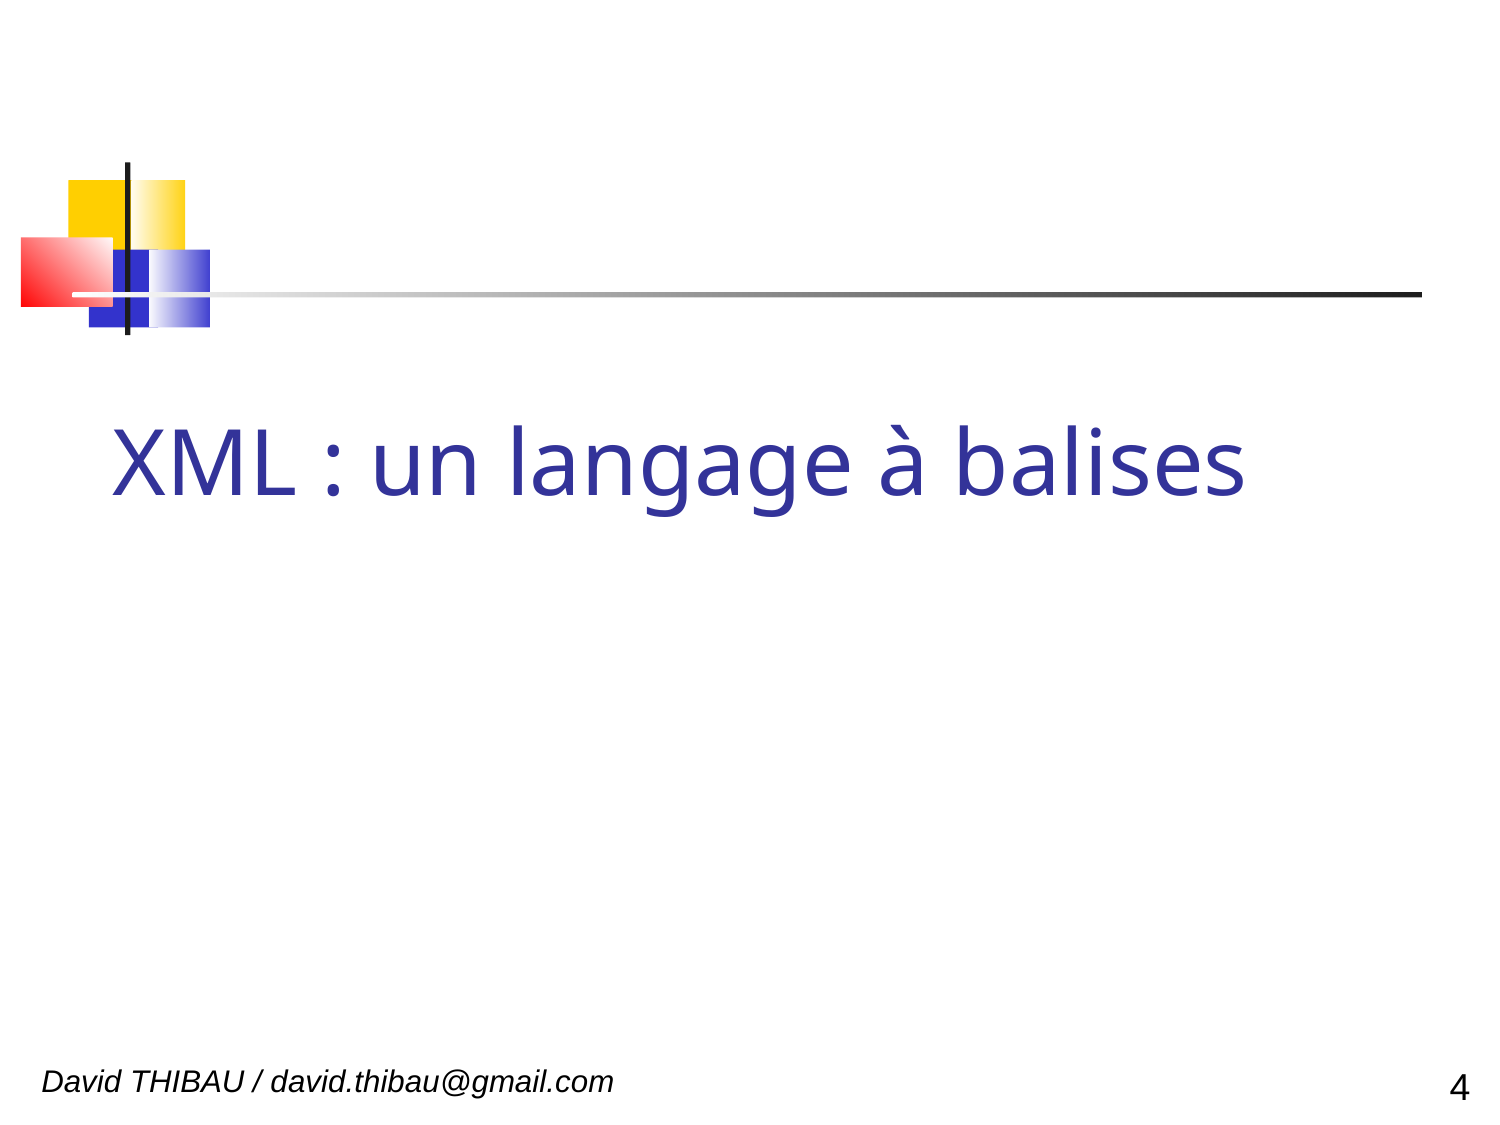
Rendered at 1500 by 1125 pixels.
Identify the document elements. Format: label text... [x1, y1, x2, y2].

title XML : un langage à balises [112, 374, 1388, 563]
